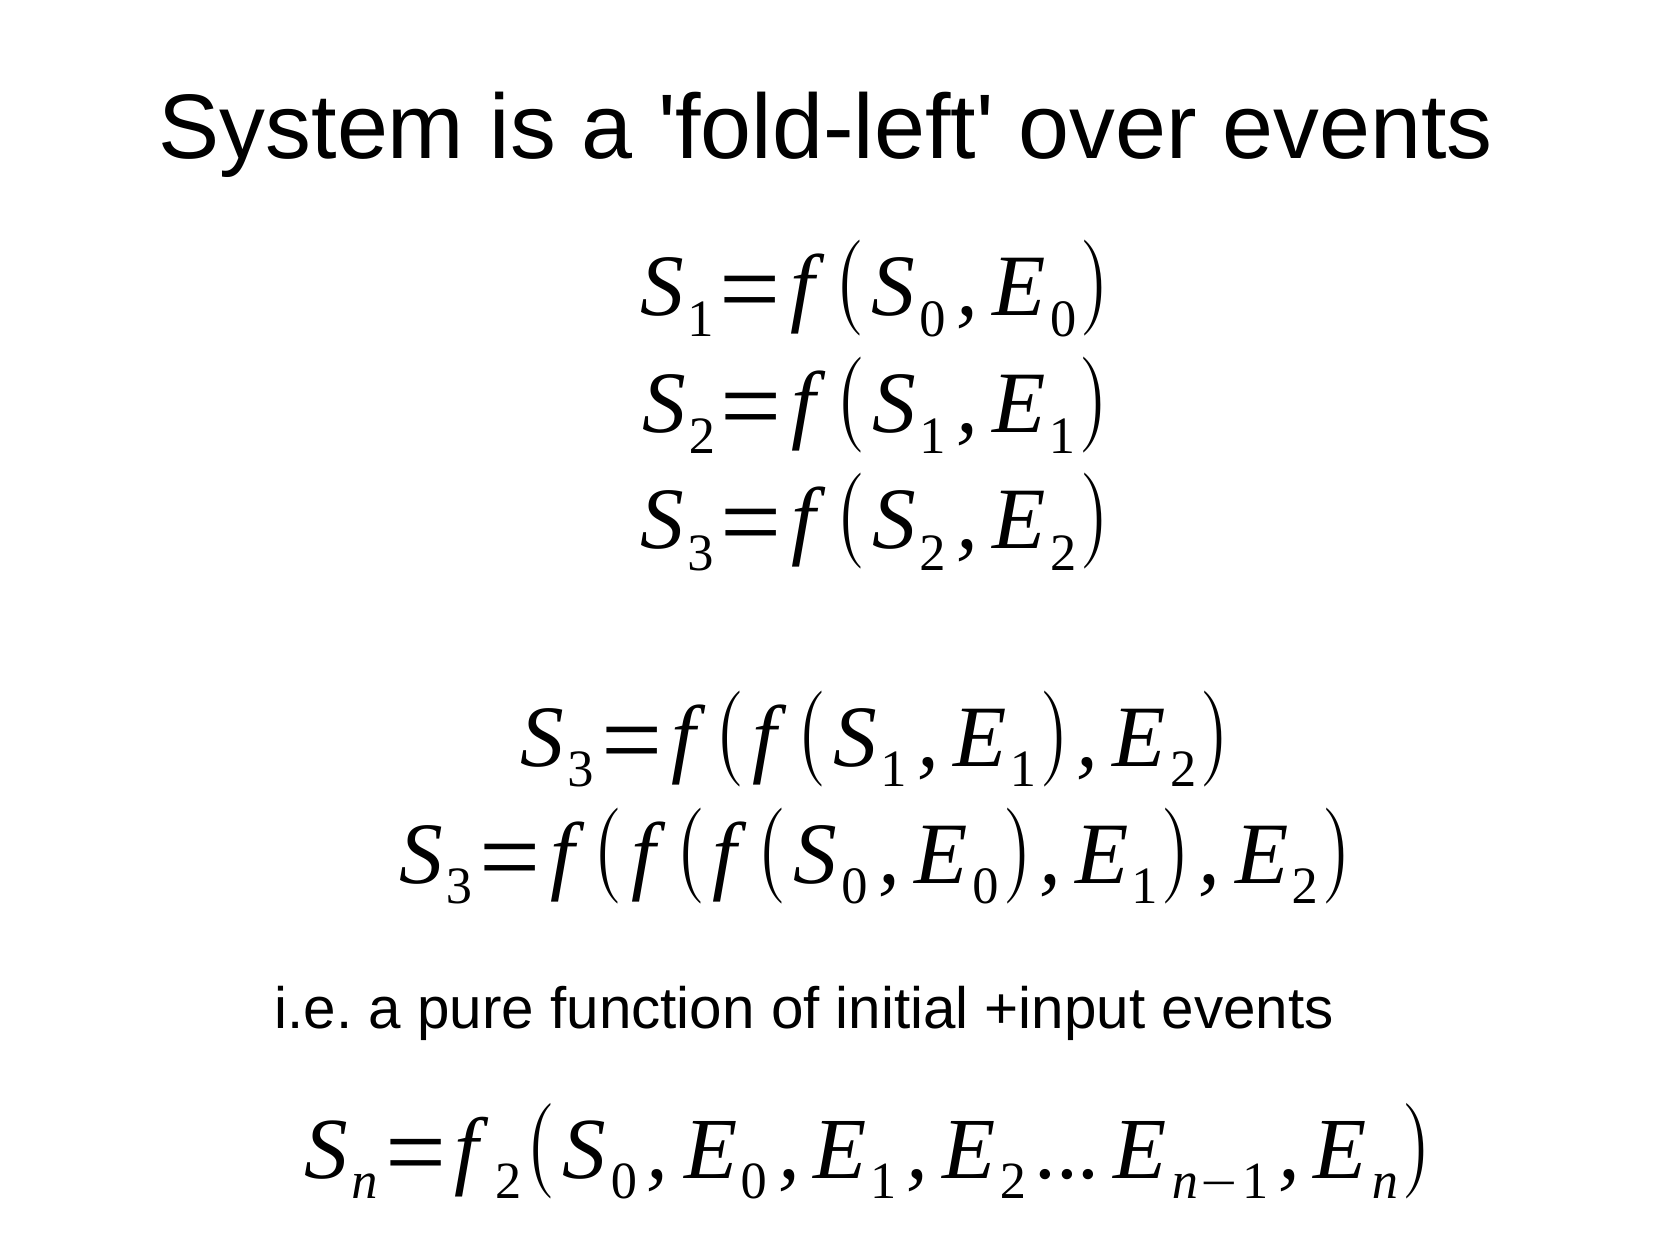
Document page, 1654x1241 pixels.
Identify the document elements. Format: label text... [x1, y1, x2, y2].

title System is a 'fold-left' over events [82, 23, 1571, 231]
chart [389, 236, 1358, 916]
chart [295, 1098, 1438, 1211]
text_box i.e. a pure function of initial +input events [259, 968, 1524, 1075]
